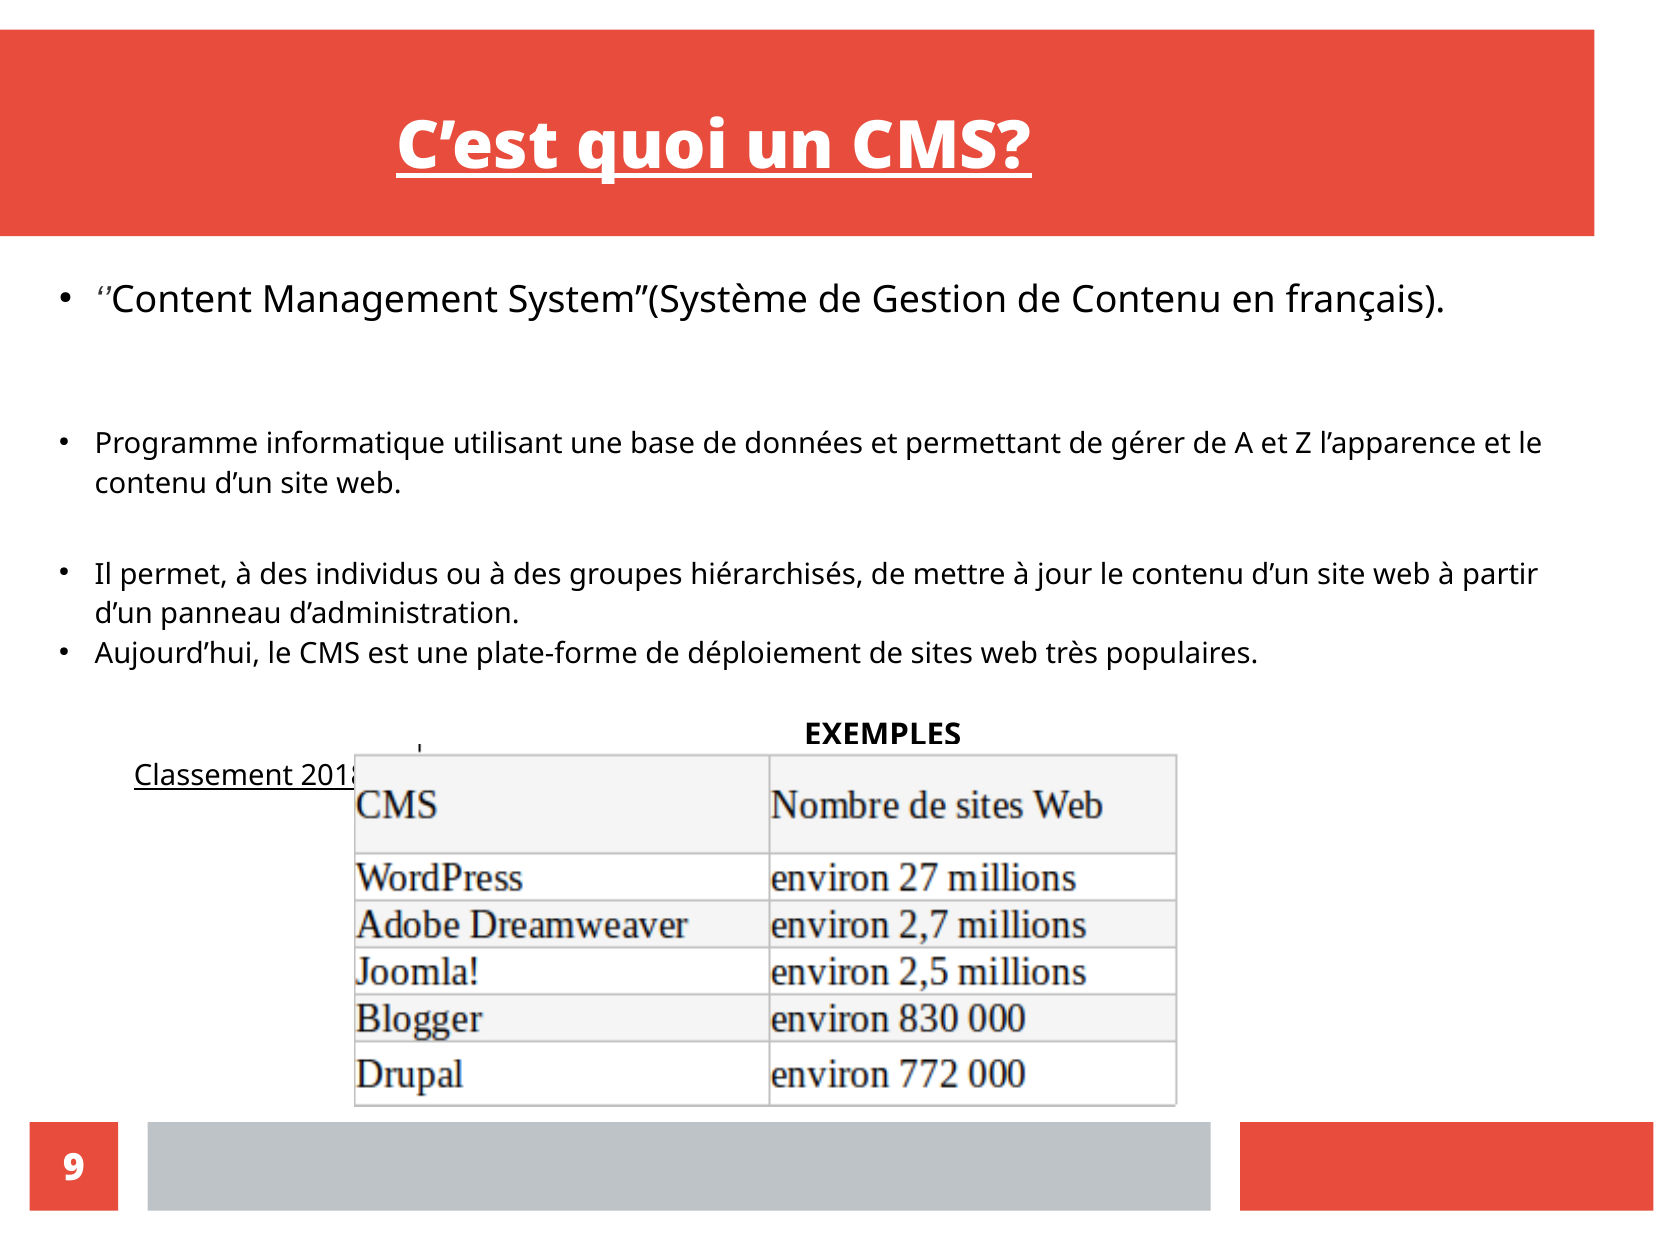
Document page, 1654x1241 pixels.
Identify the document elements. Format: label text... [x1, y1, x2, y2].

list ‘’Content Management System’’(Système de Gestion de Contenu en français). Programme informatique utilisant une base de données et permettant de gérer de A et Z l’apparence et le contenu d’un site web. Il permet, à des individus ou à des groupes hiérarchisés, de mettre à jour le contenu d’un site web à partir d’un panneau d’administration. Aujourd’hui, le CMS est une plate-forme de déploiement de sites web très populaires. EXEMPLES Classement 2018 [59, 272, 1565, 1041]
title C’est quoi un CMS? [284, 40, 1157, 188]
picture [354, 744, 1182, 1107]
